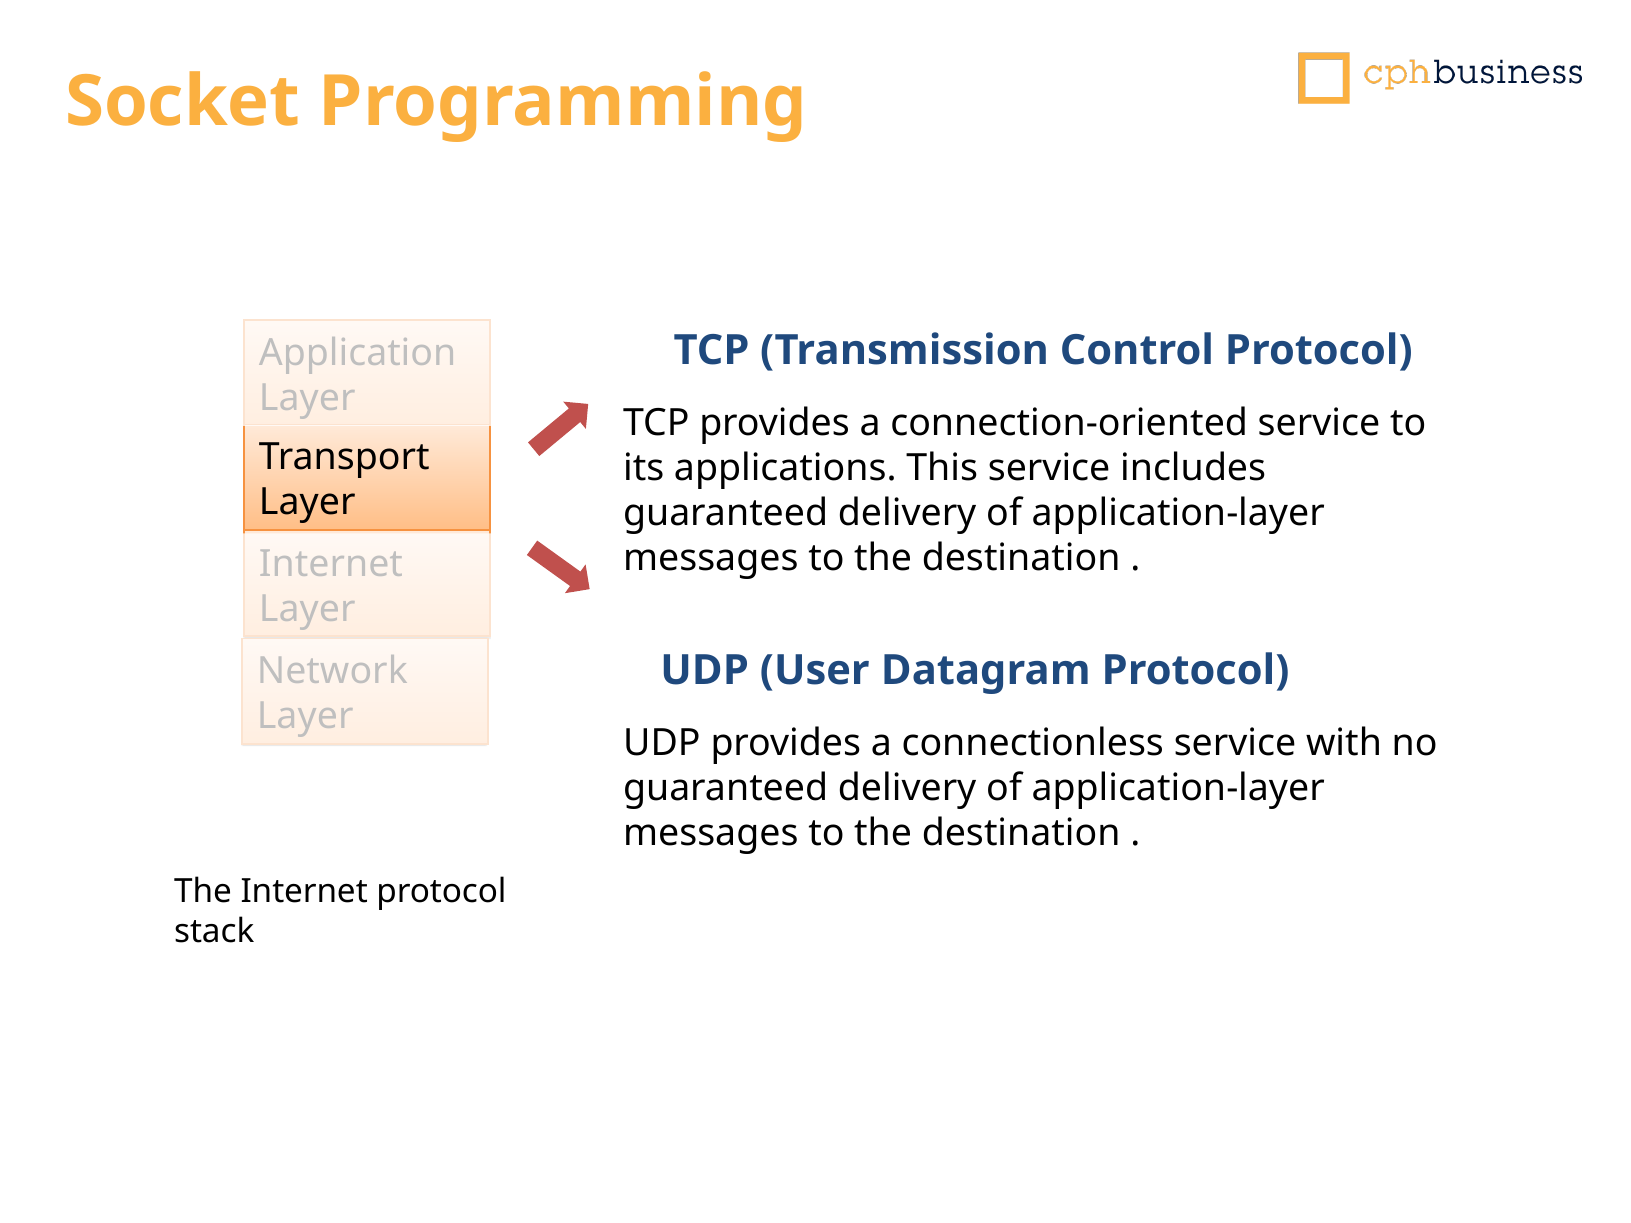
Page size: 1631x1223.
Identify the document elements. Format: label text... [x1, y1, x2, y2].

picture [1247, 1, 1631, 155]
text_box UDP (User Datagram Protocol) [645, 635, 1305, 702]
text_box Transport Layer [244, 426, 491, 530]
text_box Socket Programming [50, 47, 1385, 171]
text_box TCP provides a connection-oriented service to its applications. This service includes guaranteed delivery of application-layer messages to the destination . [608, 390, 1459, 586]
text_box TCP (Transmission Control Protocol) [658, 315, 1429, 381]
text_box UDP provides a connectionless service with no guaranteed delivery of application-layer messages to the destination . [608, 710, 1459, 862]
text_box [228, 533, 499, 758]
text_box [526, 540, 590, 594]
text_box The Internet protocol stack [159, 861, 597, 957]
text_box [528, 401, 589, 457]
text_box [224, 308, 514, 426]
